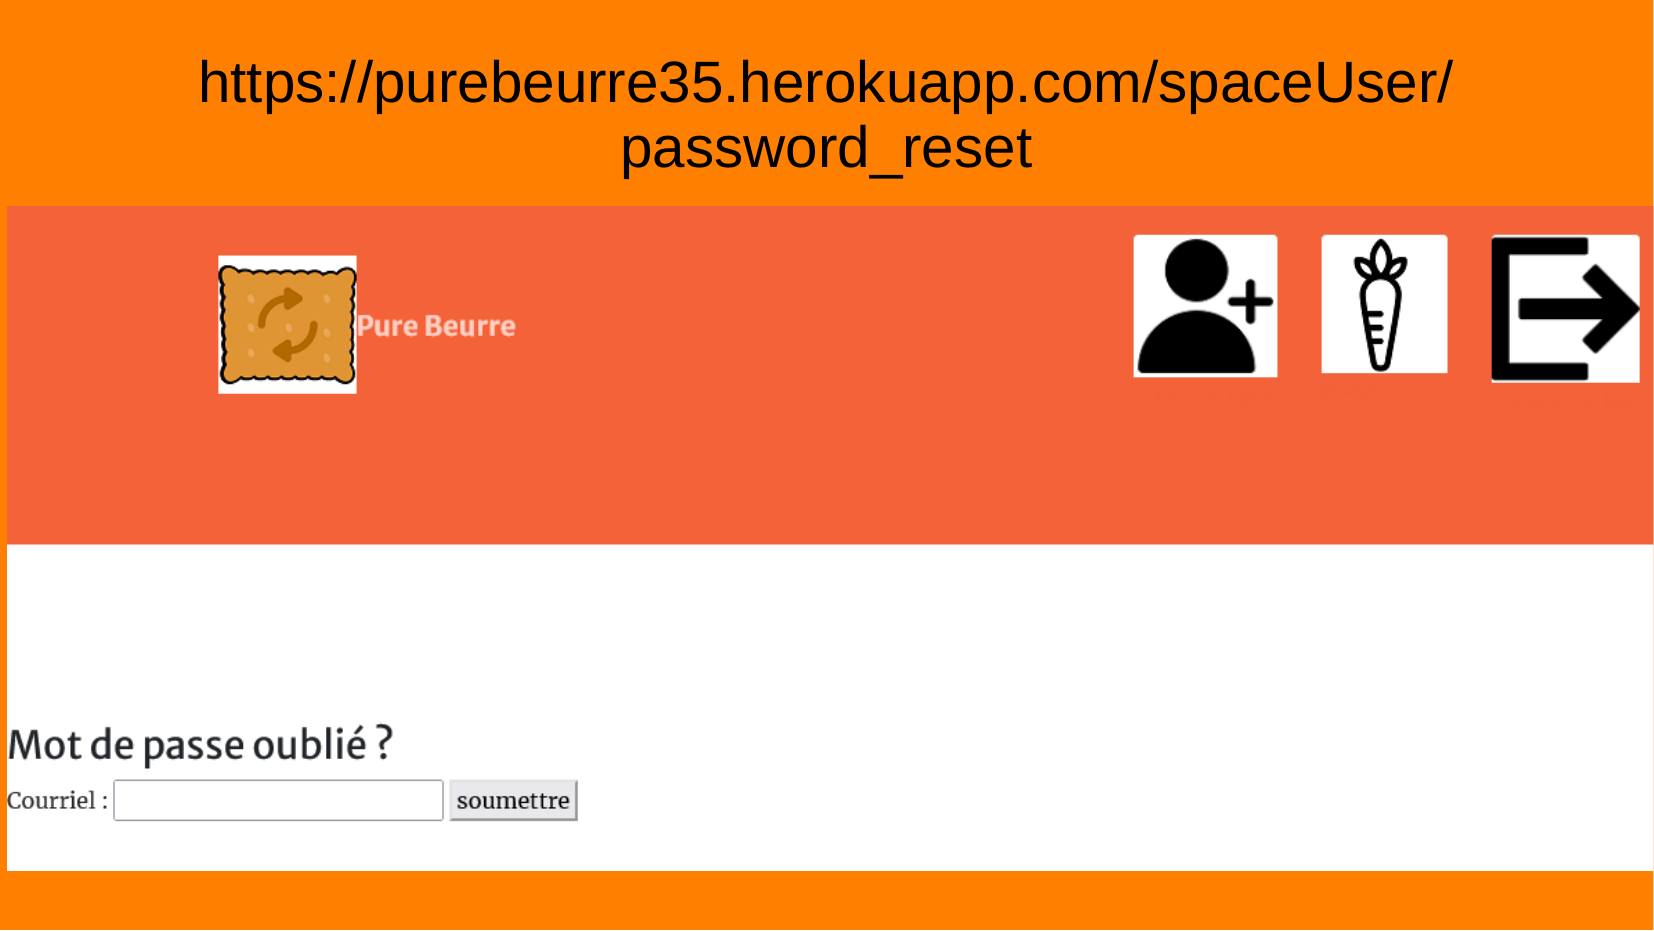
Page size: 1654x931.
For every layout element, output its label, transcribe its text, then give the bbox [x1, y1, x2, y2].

title https://purebeurre35.herokuapp.com/spaceUser/password_reset [82, 37, 1571, 193]
picture [7, 206, 1654, 872]
